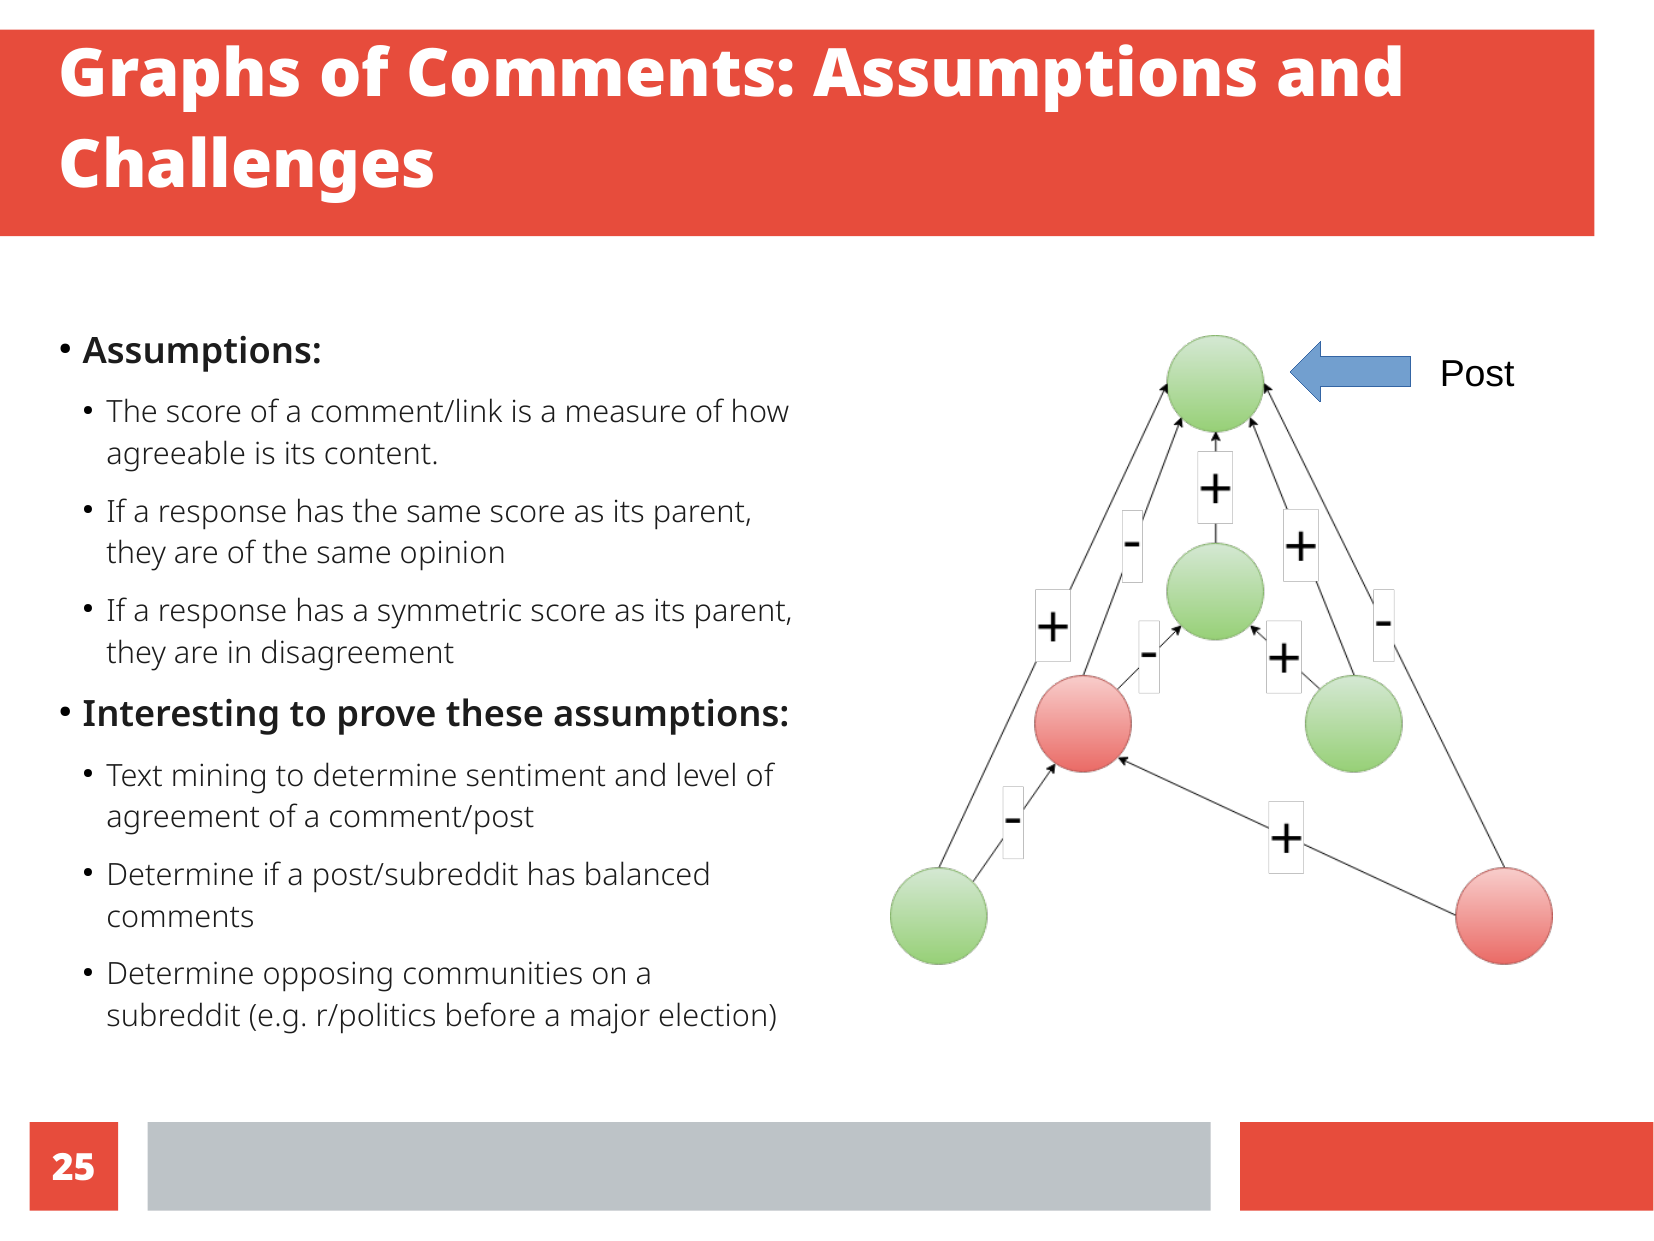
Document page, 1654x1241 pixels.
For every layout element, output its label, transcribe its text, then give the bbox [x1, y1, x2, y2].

title Graphs of Comments: Assumptions and Challenges [59, 59, 1595, 207]
list Assumptions: The score of a comment/link is a measure of how agreeable is its content. If a response has the same score as its parent, they are of the same opinion If a response has a symmetric score as its parent, they are in disagreement Interesting to prove these assumptions: Text mining to determine sentiment and level of agreement of a comment/post Determine if a post/subreddit has balanced comments Determine opposing communities on a subreddit (e.g. r/politics before a major election) [59, 324, 794, 1093]
text_box Post [1425, 345, 1654, 404]
text_box [1290, 341, 1411, 402]
picture [890, 335, 1553, 966]
